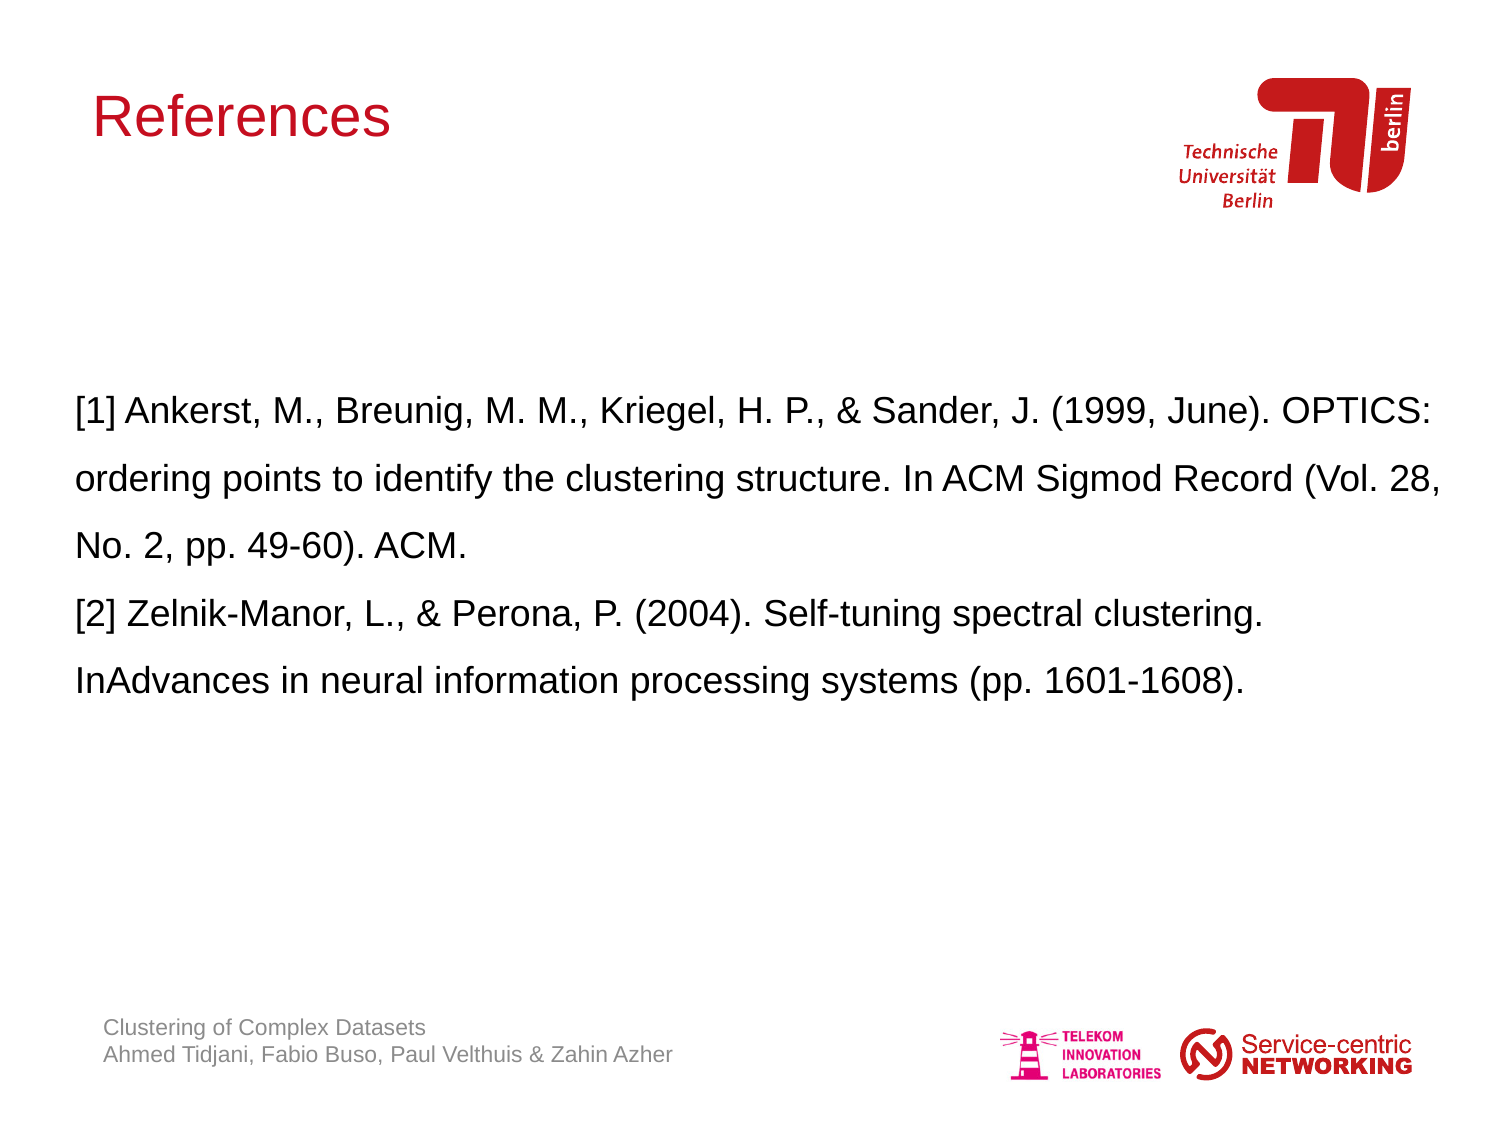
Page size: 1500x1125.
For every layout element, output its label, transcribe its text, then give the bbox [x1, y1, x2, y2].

picture [1000, 1028, 1161, 1082]
text_box Clustering of Complex Datasets Ahmed Tidjani, Fabio Buso, Paul Velthuis & Zahin Azher [88, 1032, 987, 1092]
text_box [1] Ankerst, M., Breunig, M. M., Kriegel, H. P., & Sander, J. (1999, June). OPTICS: ordering points to identify the clustering structure. In ACM Sigmod Record (Vol. 28, No. 2, pp. 49-60). ACM. [2] Zelnik-Manor, L., & Perona, P. (2004). Self-tuning spectral clustering. InAdvances in neural information processing systems (pp. 1601-1608). [60, 239, 1470, 960]
text_box References [88, 78, 1152, 211]
